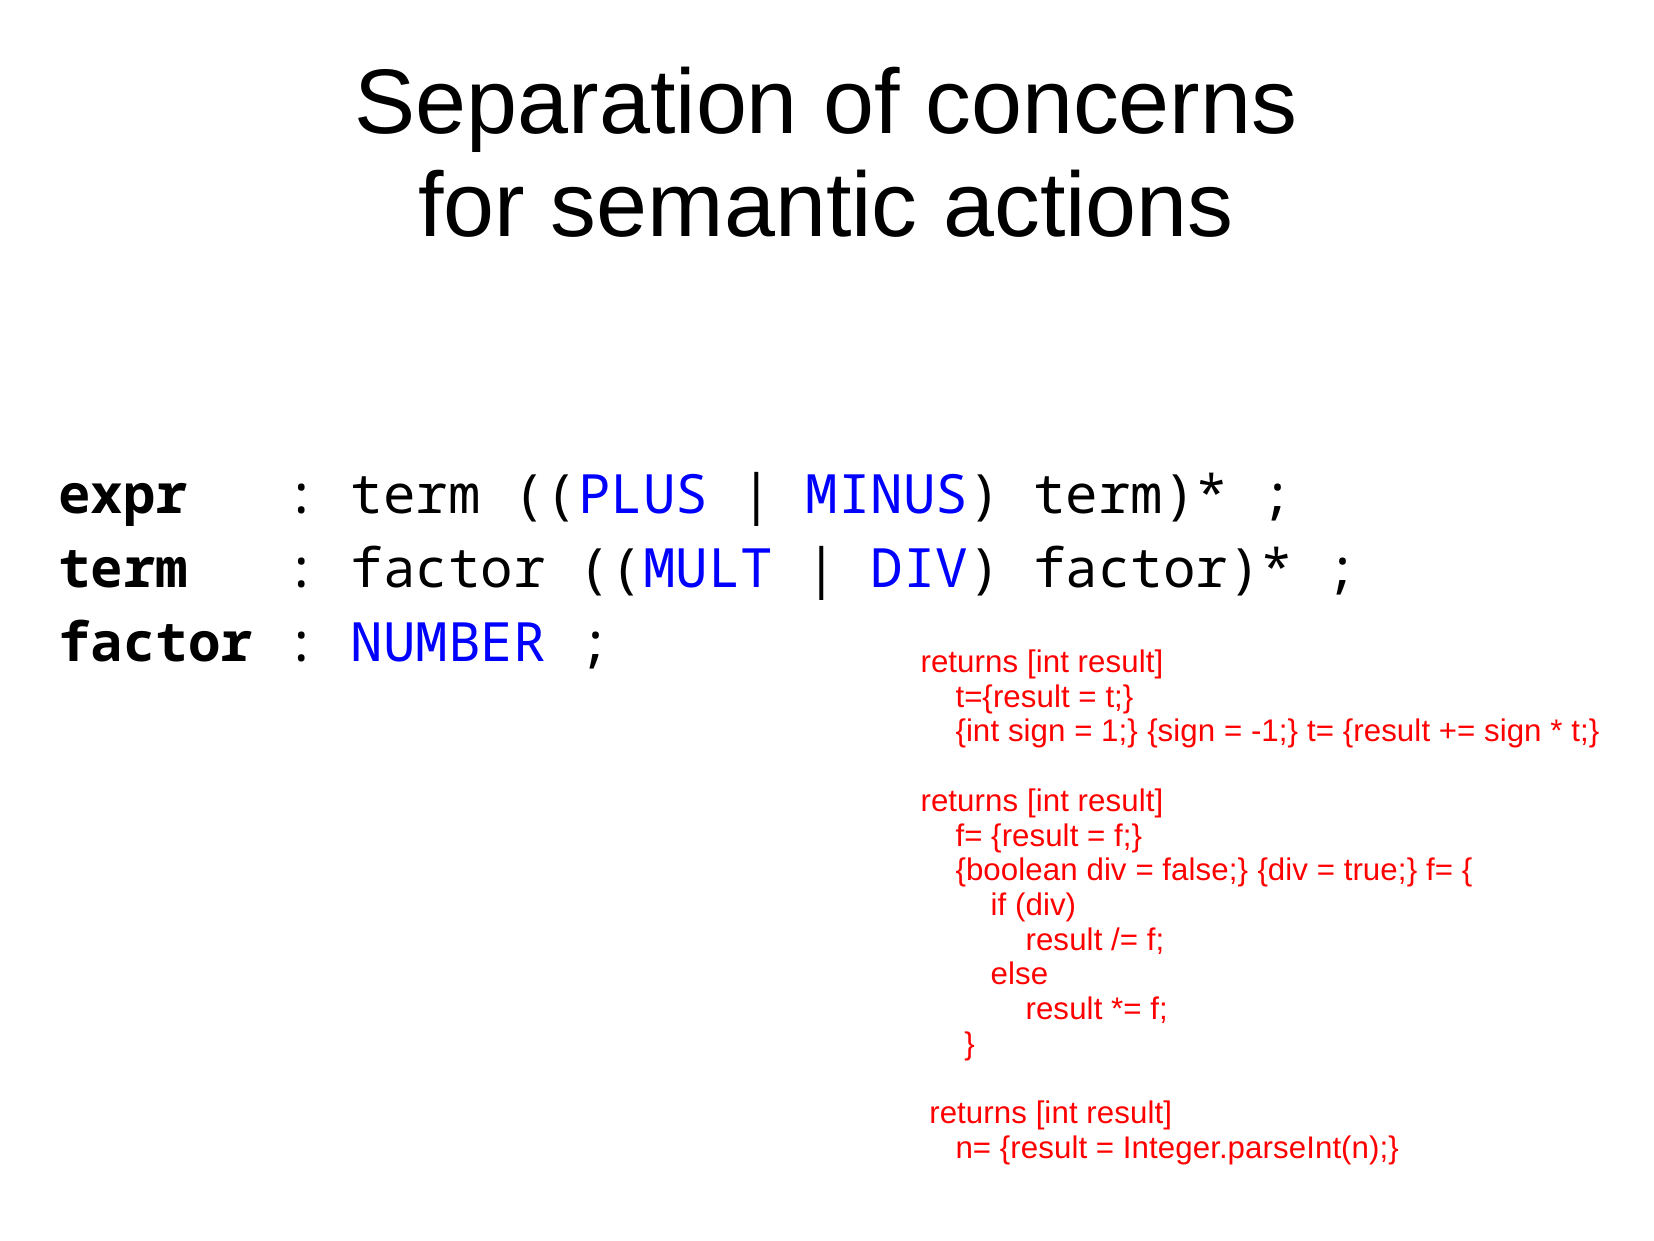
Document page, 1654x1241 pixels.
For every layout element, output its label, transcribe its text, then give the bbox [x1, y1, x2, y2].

text_box returns [int result] t={result = t;} {int sign = 1;} {sign = -1;} t= {result += sign * t;} returns [int result] f= {result = f;} {boolean div = false;} {div = true;} f= { if (div) result /= f; else result *= f; } returns [int result] n= {result = Integer.parseInt(n);} [905, 636, 1627, 1200]
text_box expr : term ((PLUS | MINUS) term)* ; term : factor ((MULT | DIV) factor)* ; factor : NUMBER ; [43, 447, 1431, 720]
title Separation of concerns for semantic actions [82, 50, 1571, 256]
